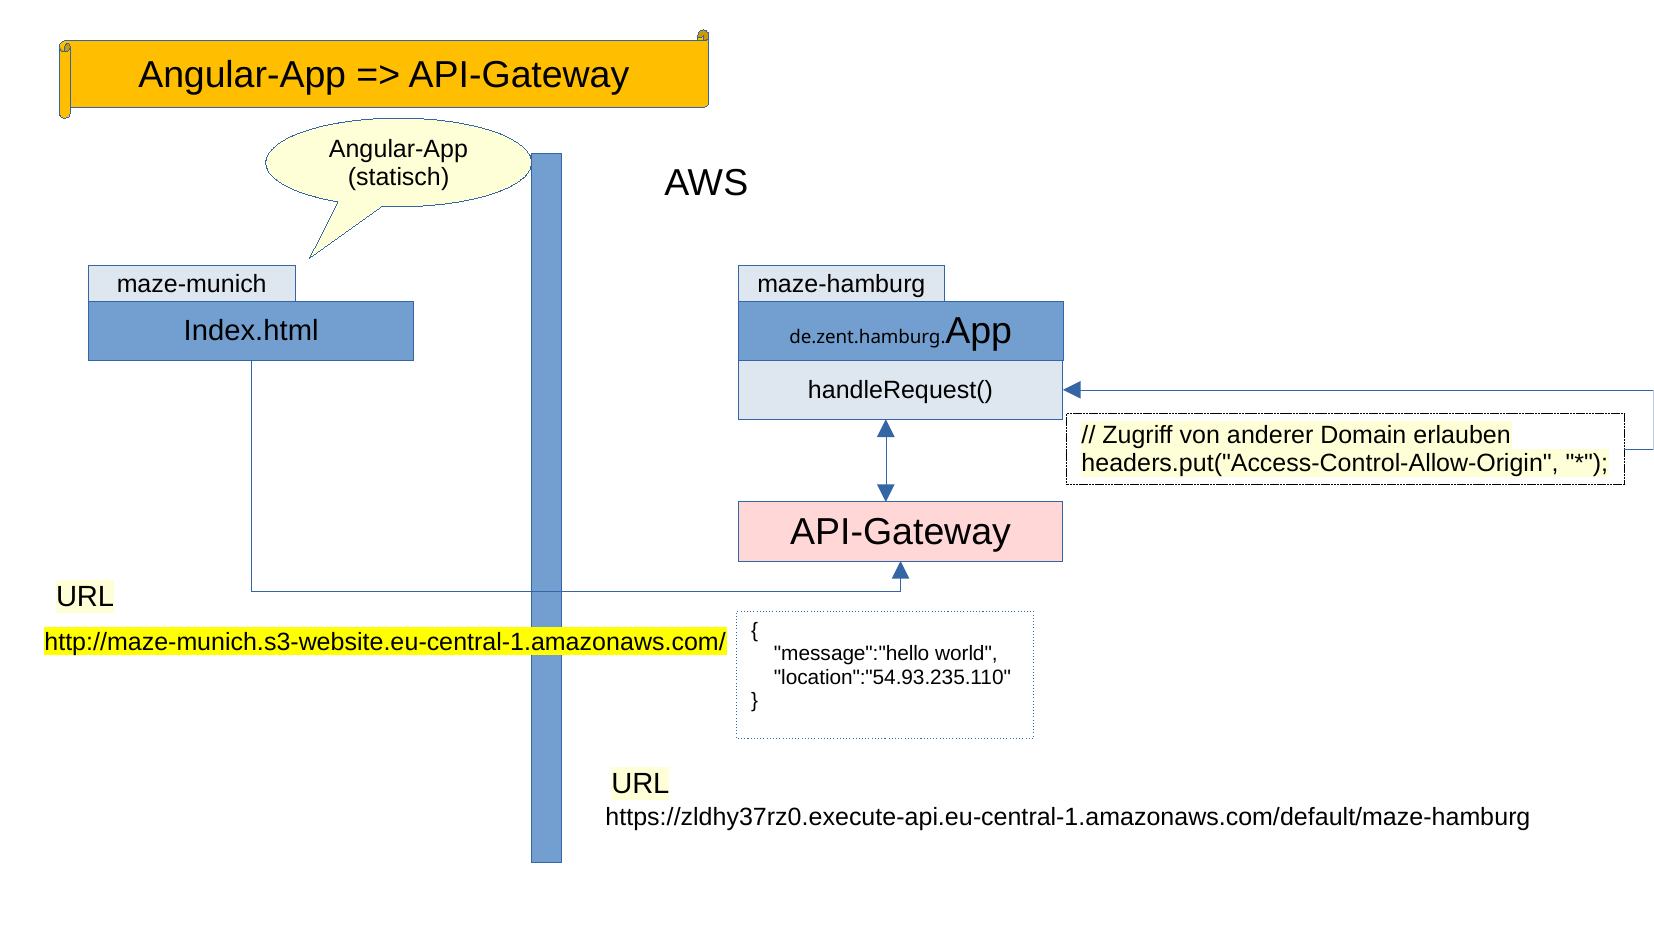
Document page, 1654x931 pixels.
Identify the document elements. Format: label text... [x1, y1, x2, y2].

text_box Angular-App (statisch) [265, 118, 532, 259]
text_box URL [596, 759, 703, 808]
text_box Index.html [88, 301, 414, 361]
text_box https://zldhy37rz0.execute-api.eu-central-1.amazonaws.com/default/maze-hamburg [590, 795, 1587, 839]
text_box handleRequest() [738, 360, 1063, 420]
text_box de.zent.hamburg.App [738, 301, 1064, 361]
text_box API-Gateway [738, 501, 1063, 562]
text_box maze-hamburg [738, 265, 945, 302]
text_box AWS [649, 153, 764, 211]
text_box maze-munich [88, 265, 296, 302]
text_box // Zugriff von anderer Domain erlauben headers.put("Access-Control-Allow-Origin", "*"); [1066, 413, 1625, 485]
text_box Angular-App => API-Gateway [59, 50, 71, 119]
text_box { "message":"hello world", "location":"54.93.235.110" } [736, 611, 1034, 739]
text_box [531, 153, 562, 590]
text_box URL [41, 572, 148, 621]
text_box Angular-App => API-Gateway [59, 37, 709, 108]
text_box [531, 591, 562, 620]
text_box [531, 663, 562, 863]
text_box http://maze-munich.s3-website.eu-central-1.amazonaws.com/ [29, 620, 736, 663]
